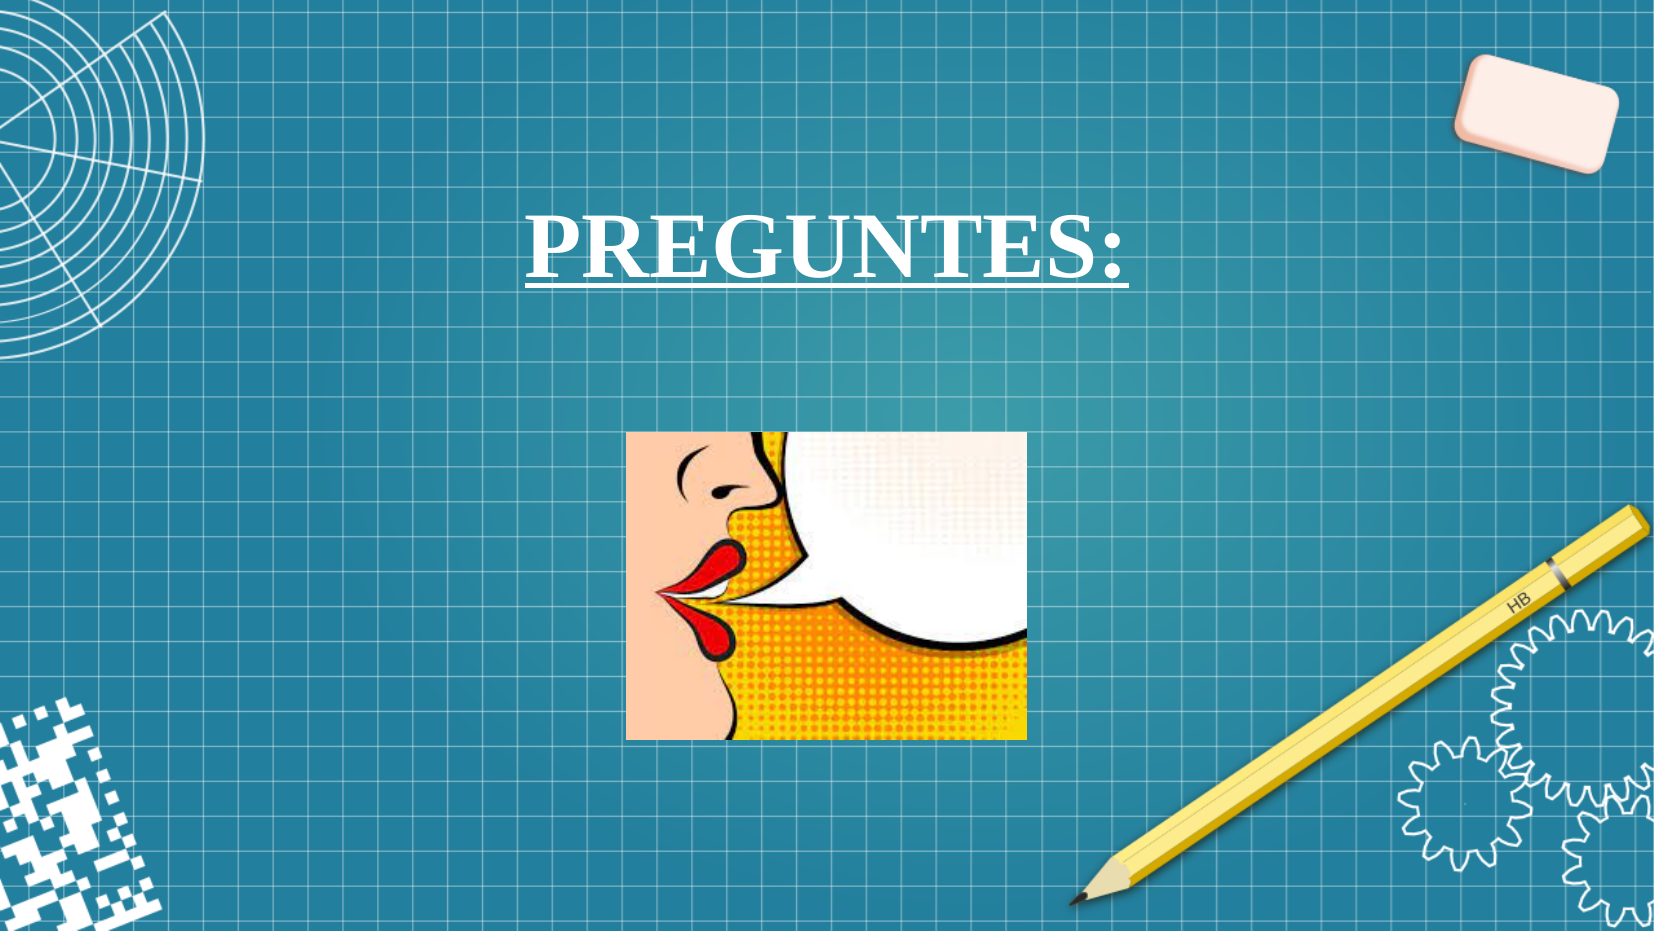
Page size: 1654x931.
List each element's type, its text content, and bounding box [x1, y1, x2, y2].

picture [0, 0, 1654, 931]
text_box PREGUNTES: [214, 168, 1439, 312]
